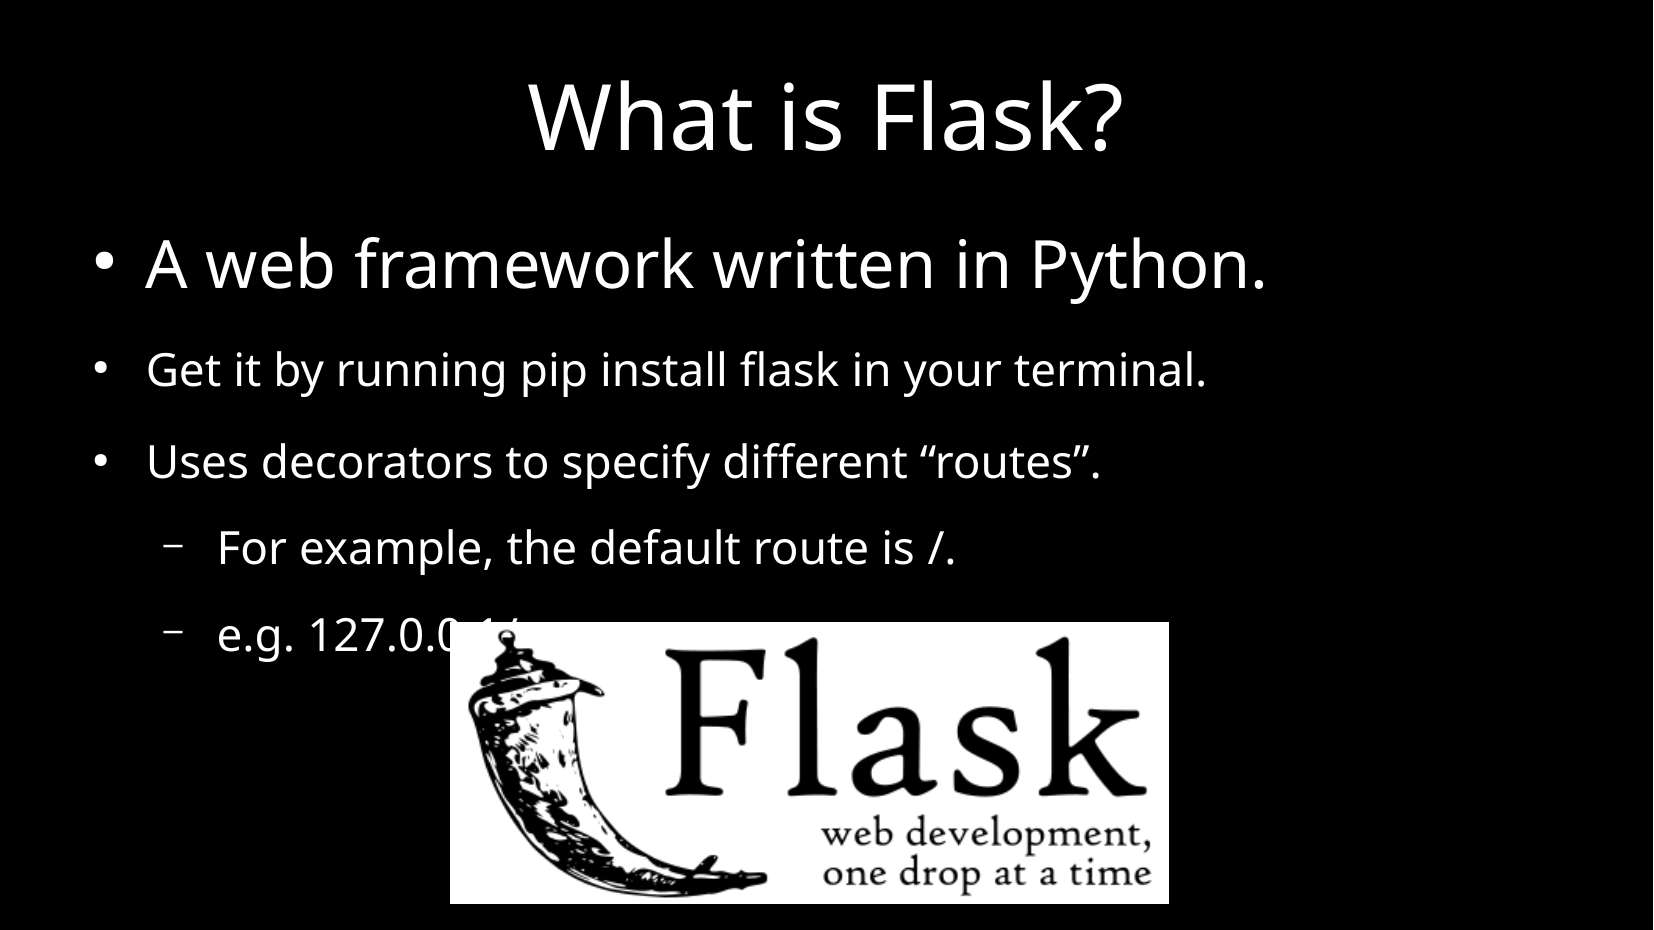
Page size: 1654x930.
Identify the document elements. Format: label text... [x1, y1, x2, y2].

picture [450, 622, 1169, 904]
title What is Flask? [82, 37, 1571, 193]
list A web framework written in Python. Get it by running pip install flask in your terminal. Uses decorators to specify different “routes”. For example, the default route is /. e.g. 127.0.0.1/ [75, 217, 1608, 863]
